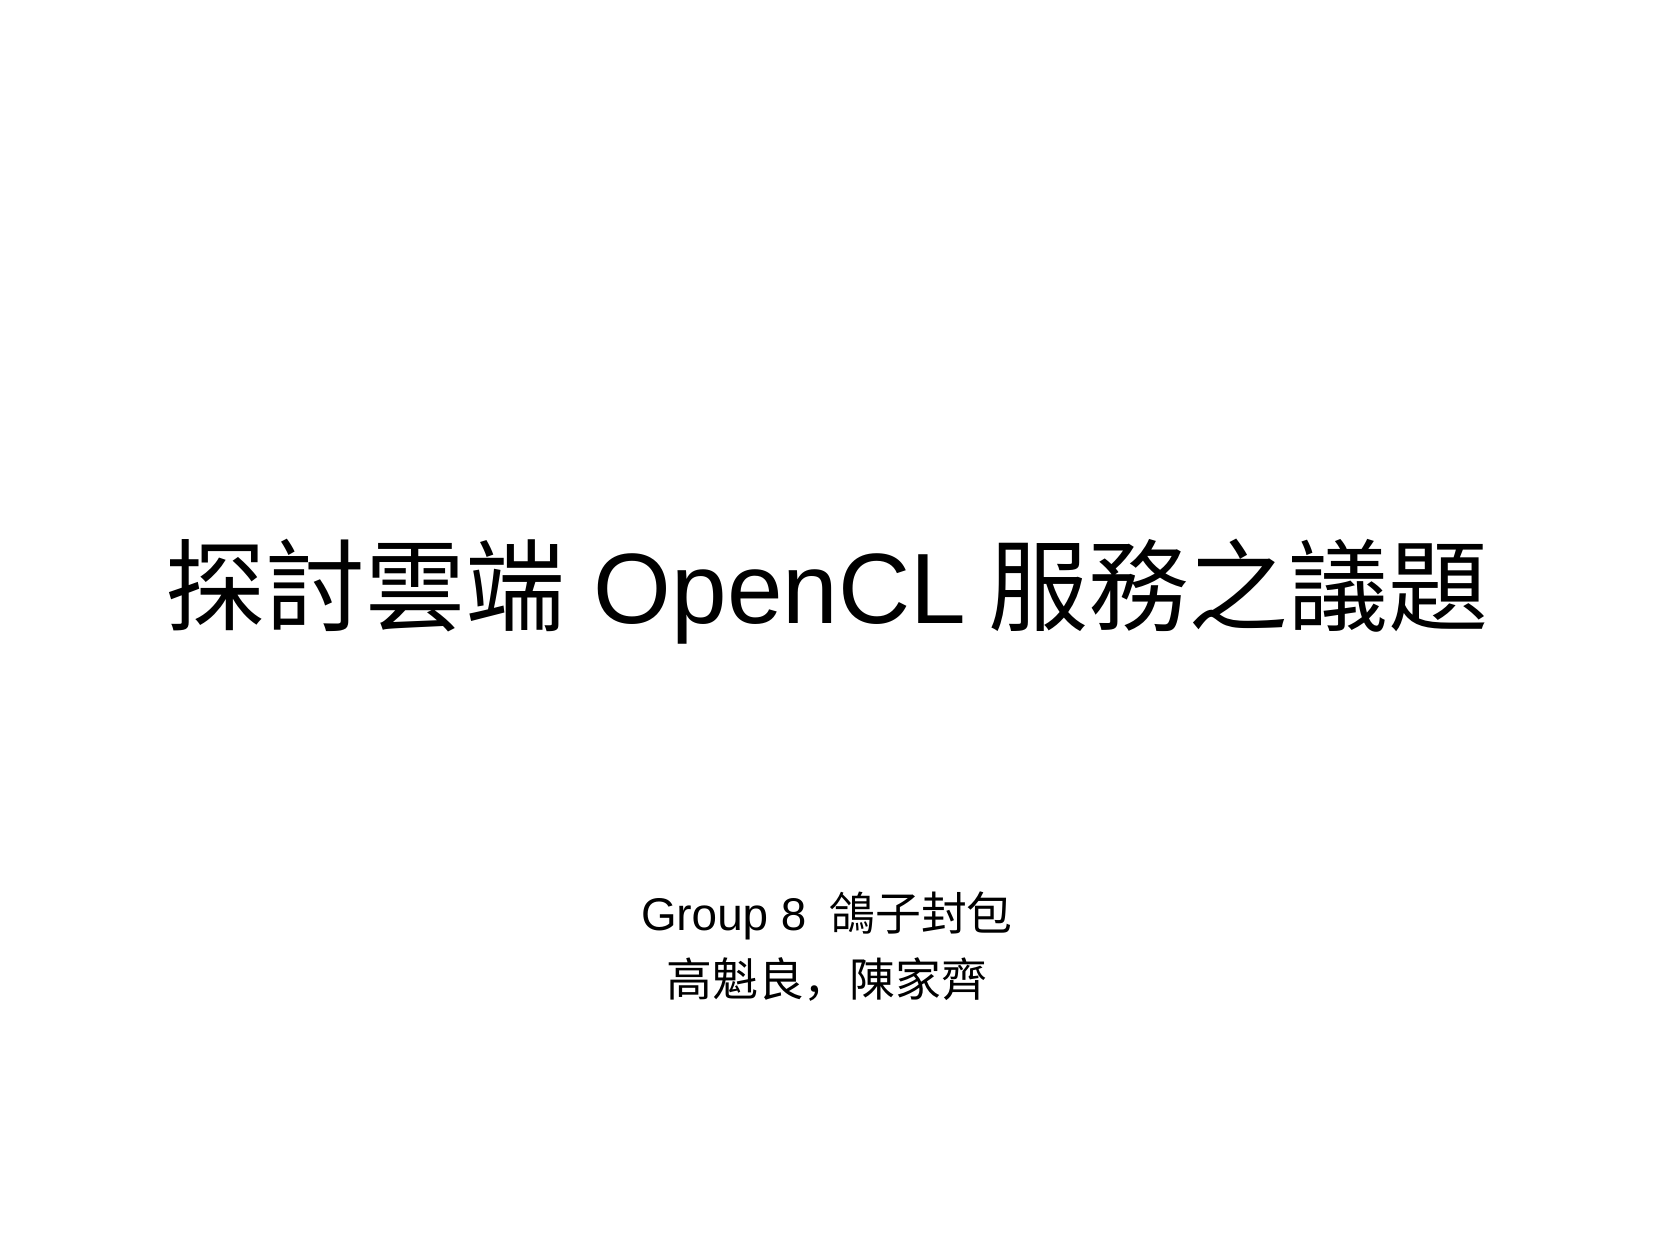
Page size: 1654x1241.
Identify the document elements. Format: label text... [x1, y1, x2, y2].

subtitle 探討雲端OpenCL服務之議題 Group 8 鴿子封包 高魁良，陳家齊 [82, 55, 1571, 1016]
